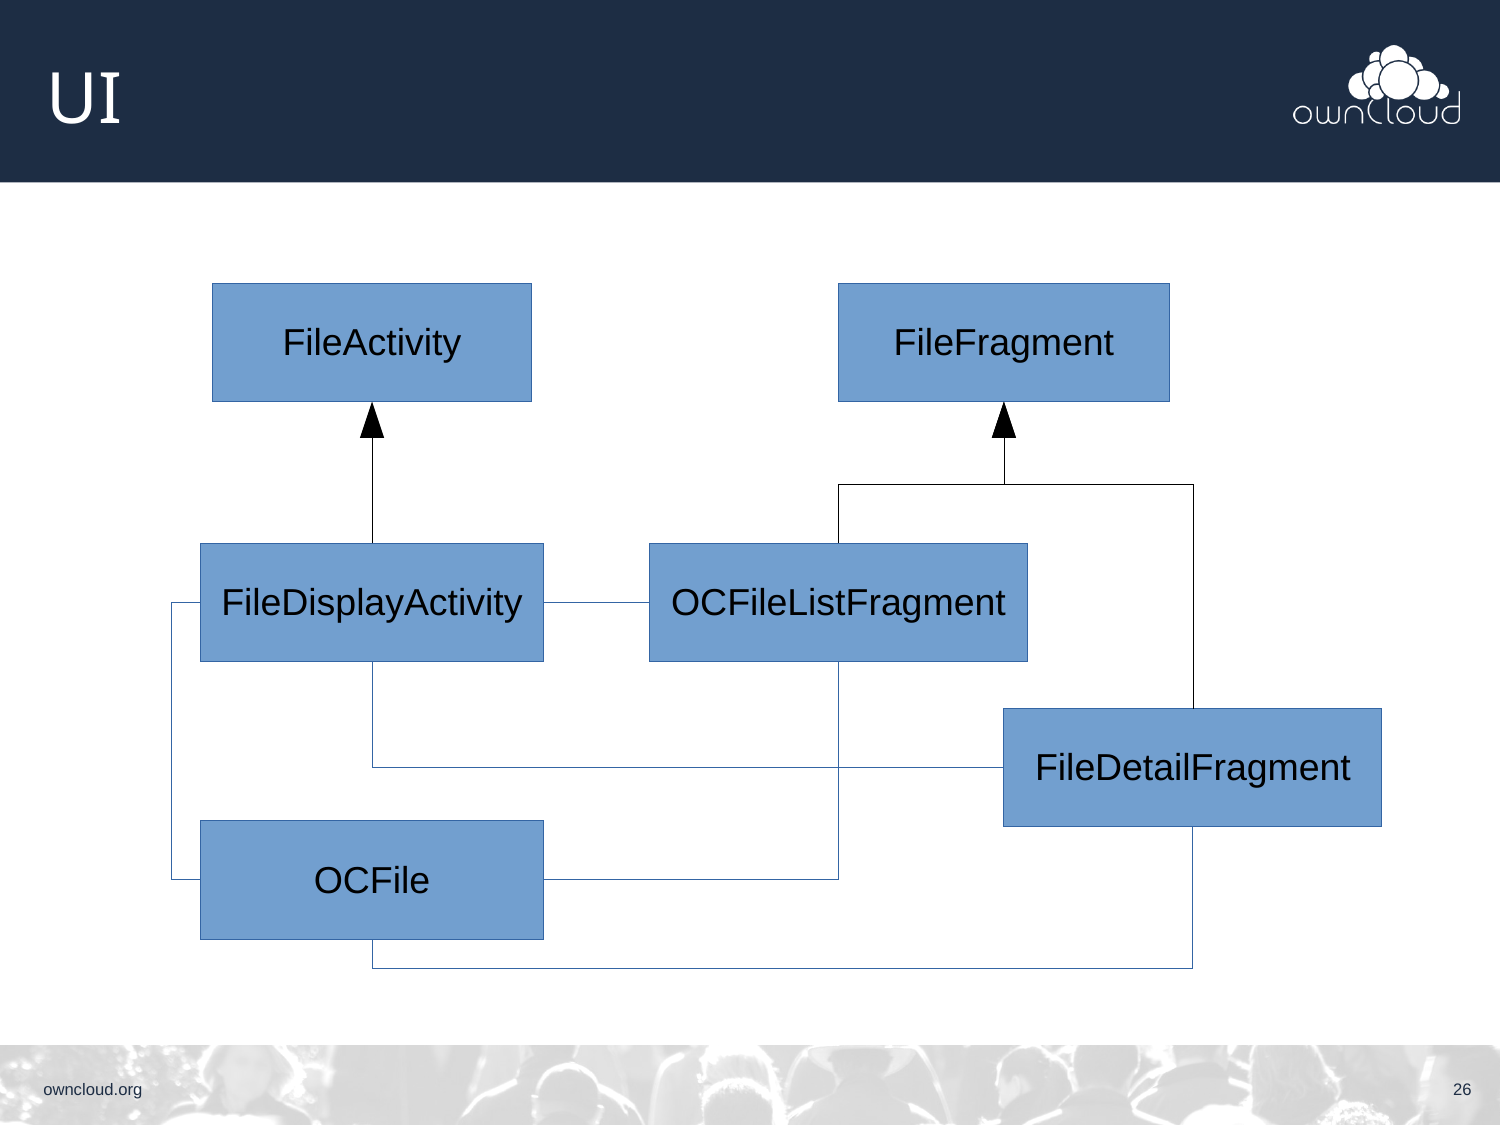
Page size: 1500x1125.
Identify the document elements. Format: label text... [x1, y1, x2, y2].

text_box FileDetailFragment [1003, 708, 1382, 827]
text_box OCFile [200, 820, 544, 940]
text_box OCFileListFragment [649, 543, 1028, 662]
text_box FileDisplayActivity [200, 543, 544, 662]
picture [0, 1045, 1500, 1125]
text_box FileFragment [838, 283, 1170, 402]
title UI [46, 5, 1258, 187]
picture [1293, 45, 1460, 124]
text_box FileActivity [212, 283, 532, 402]
